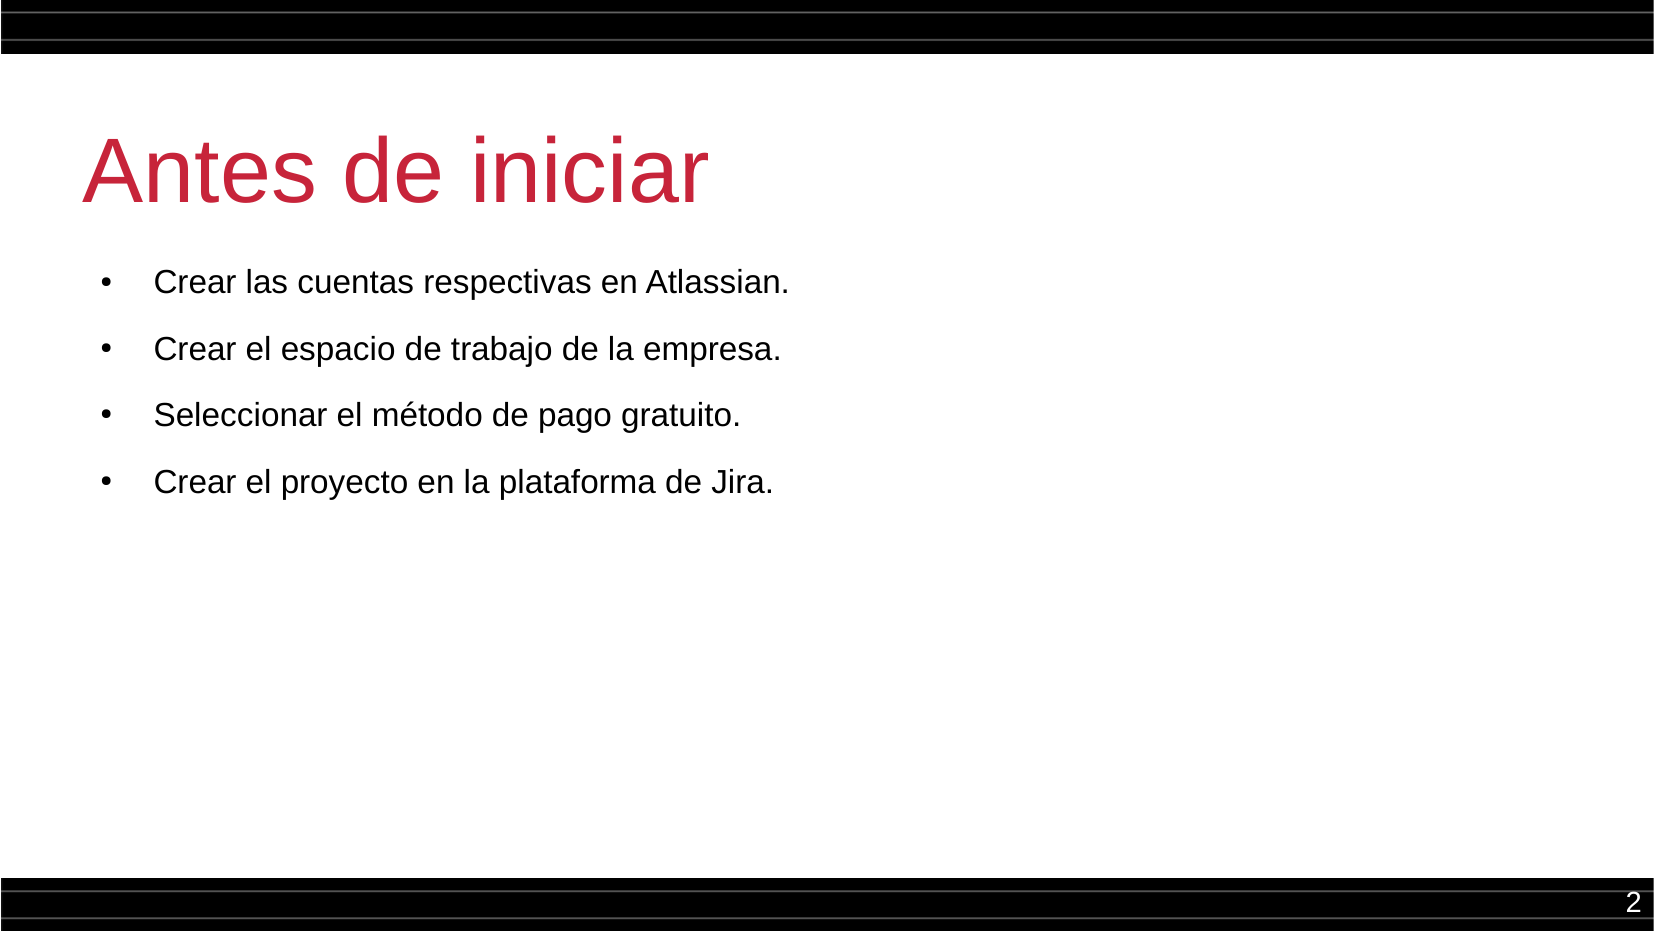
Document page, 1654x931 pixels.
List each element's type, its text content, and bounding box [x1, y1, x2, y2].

picture [1, 0, 1654, 54]
picture [1, 878, 1654, 931]
title Antes de iniciar [82, 92, 1571, 249]
list Crear las cuentas respectivas en Atlassian. Crear el espacio de trabajo de la empresa. Seleccionar el método de pago gratuito. Crear el proyecto en la plataforma de Jira. [82, 263, 1571, 843]
